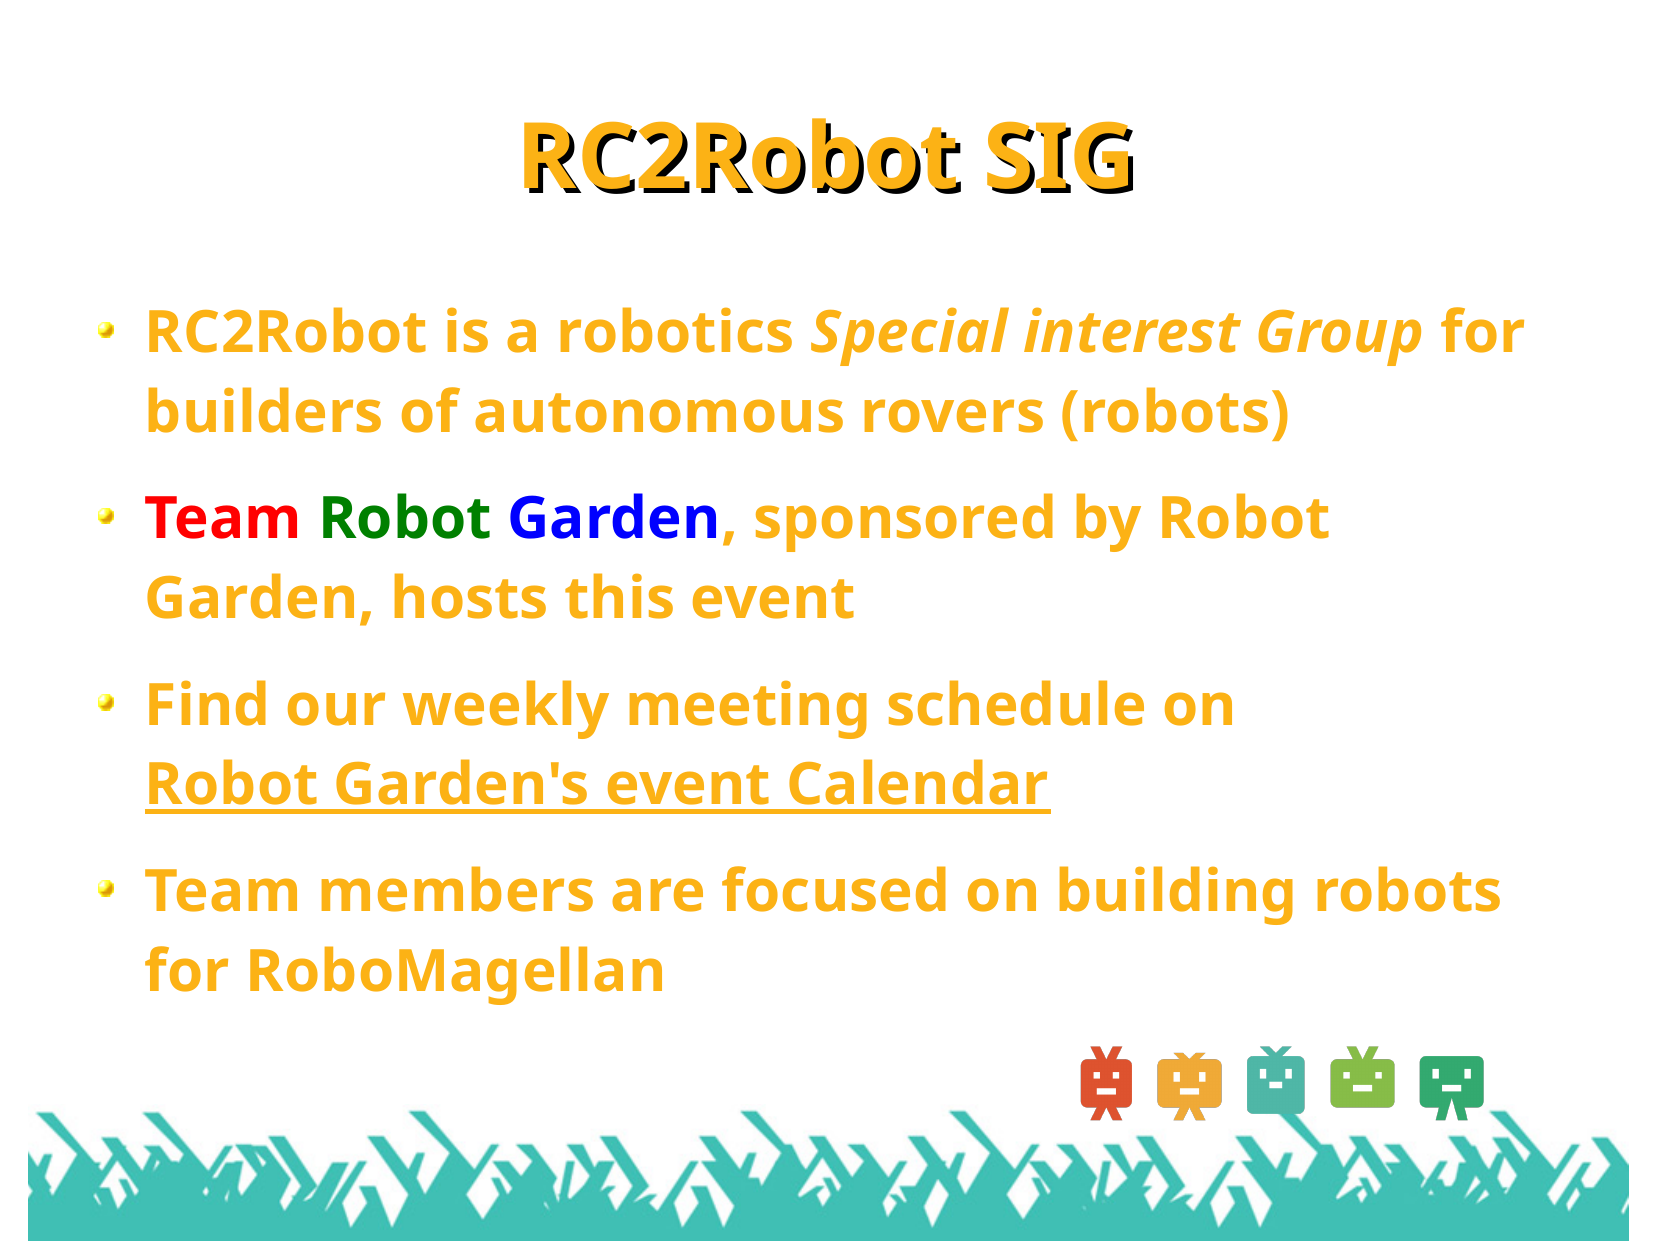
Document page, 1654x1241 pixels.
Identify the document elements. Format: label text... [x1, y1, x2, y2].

list RC2Robot is a robotics Special interest Group for builders of autonomous rovers (robots) Team Robot Garden, sponsored by Robot Garden, hosts this event Find our weekly meeting schedule on Robot Garden's event Calendar Team members are focused on building robots for RoboMagellan [82, 290, 1571, 1010]
picture [28, 1045, 1629, 1241]
title RC2Robot SIG [82, 49, 1571, 257]
